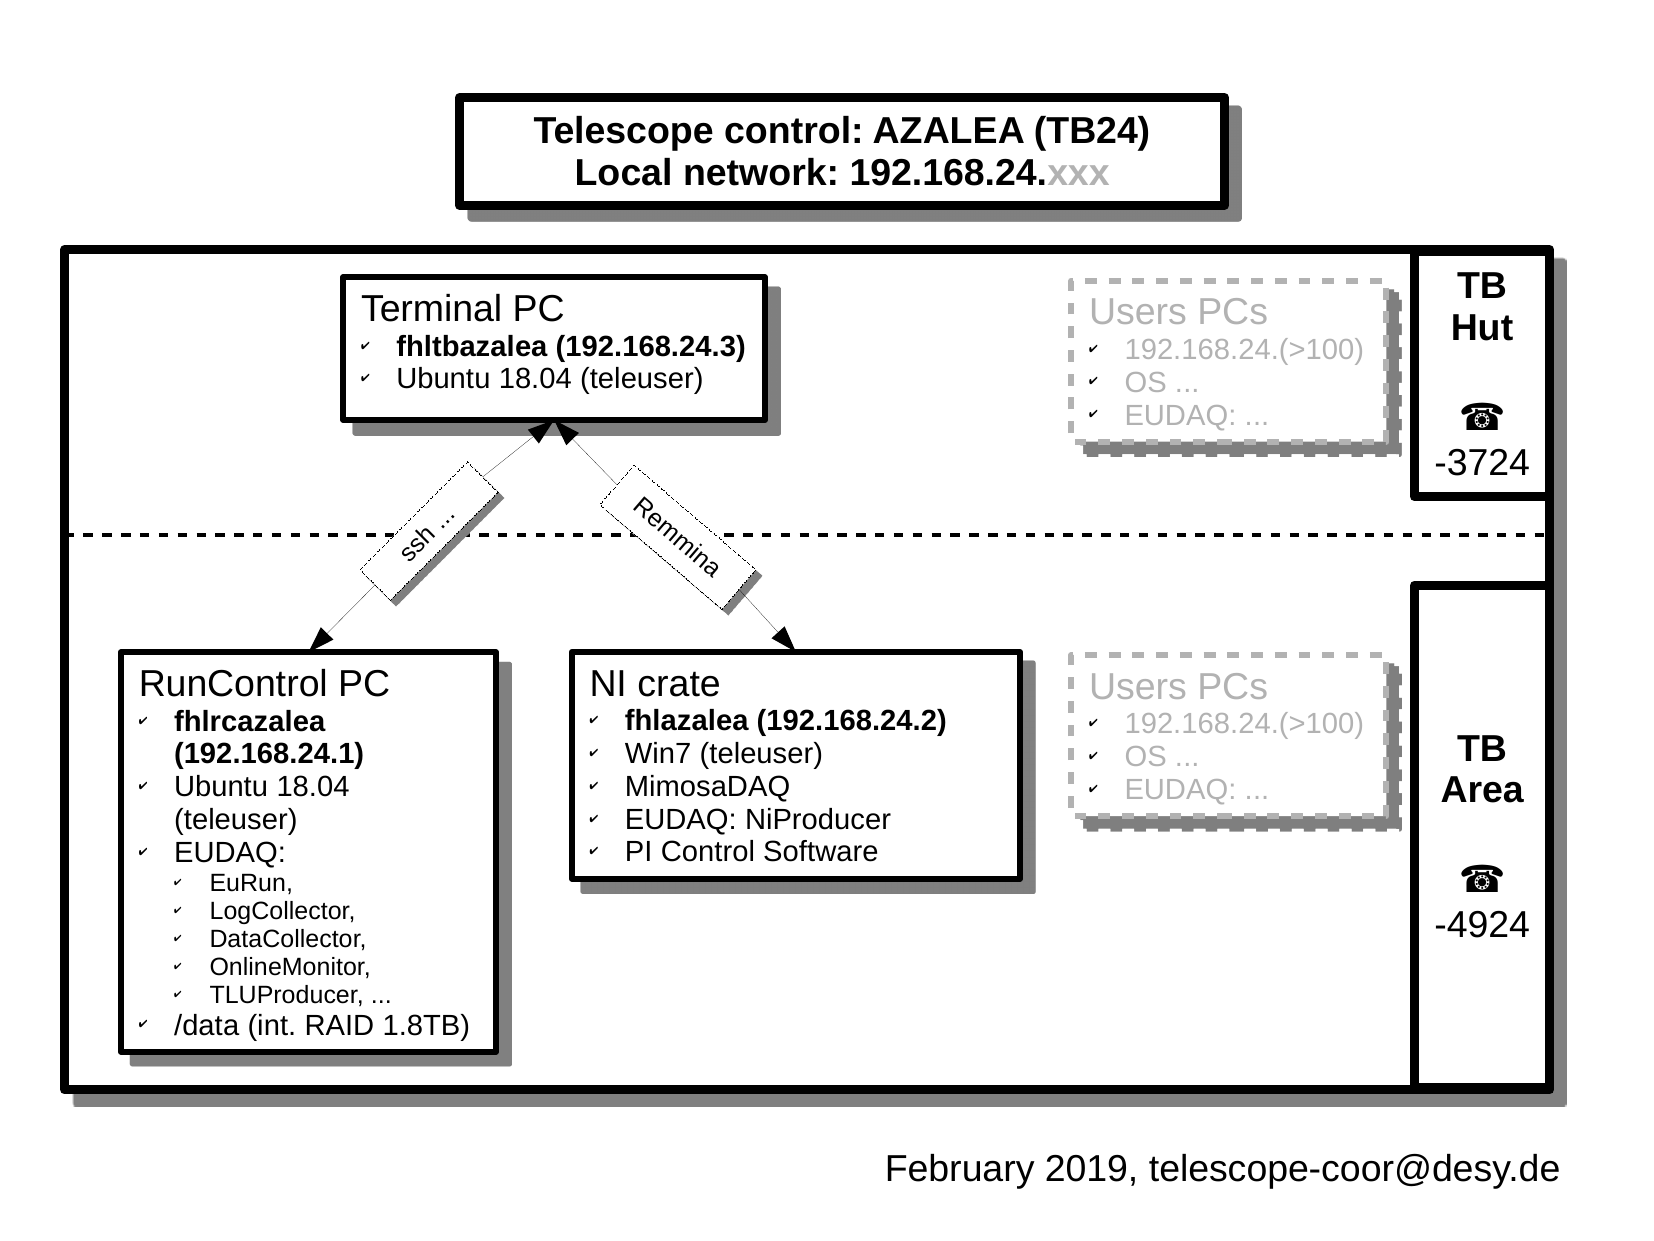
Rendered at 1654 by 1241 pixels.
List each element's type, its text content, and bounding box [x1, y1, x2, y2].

text_box [64, 249, 1550, 1090]
text_box RunControl PC fhlrcazalea (192.168.24.1) Ubuntu 18.04 (teleuser) EUDAQ: EuRun, LogCollector, DataCollector, OnlineMonitor, TLUProducer, ... /data (int. RAID 1.8TB) [120, 652, 496, 1052]
text_box ssh ... [360, 461, 499, 601]
text_box Users PCs 192.168.24.(>100) OS ... EUDAQ: ... [1071, 280, 1387, 442]
text_box Remmina [600, 465, 756, 610]
text_box TB Area ☎ -4924 [1414, 585, 1550, 1088]
text_box Telescope control: AZALEA (TB24) Local network: 192.168.24.xxx [459, 97, 1225, 206]
text_box Users PCs 192.168.24.(>100) OS ... EUDAQ: ... [1071, 655, 1387, 817]
text_box February 2019, telescope-coor@desy.de [870, 1140, 1576, 1197]
text_box TB Hut ☎ -3724 [1414, 251, 1550, 497]
text_box Terminal PC fhltbazalea (192.168.24.3) Ubuntu 18.04 (teleuser) [343, 277, 766, 421]
text_box NI crate fhlazalea (192.168.24.2) Win7 (teleuser) MimosaDAQ EUDAQ: NiProducer PI Control Software [571, 651, 1021, 879]
